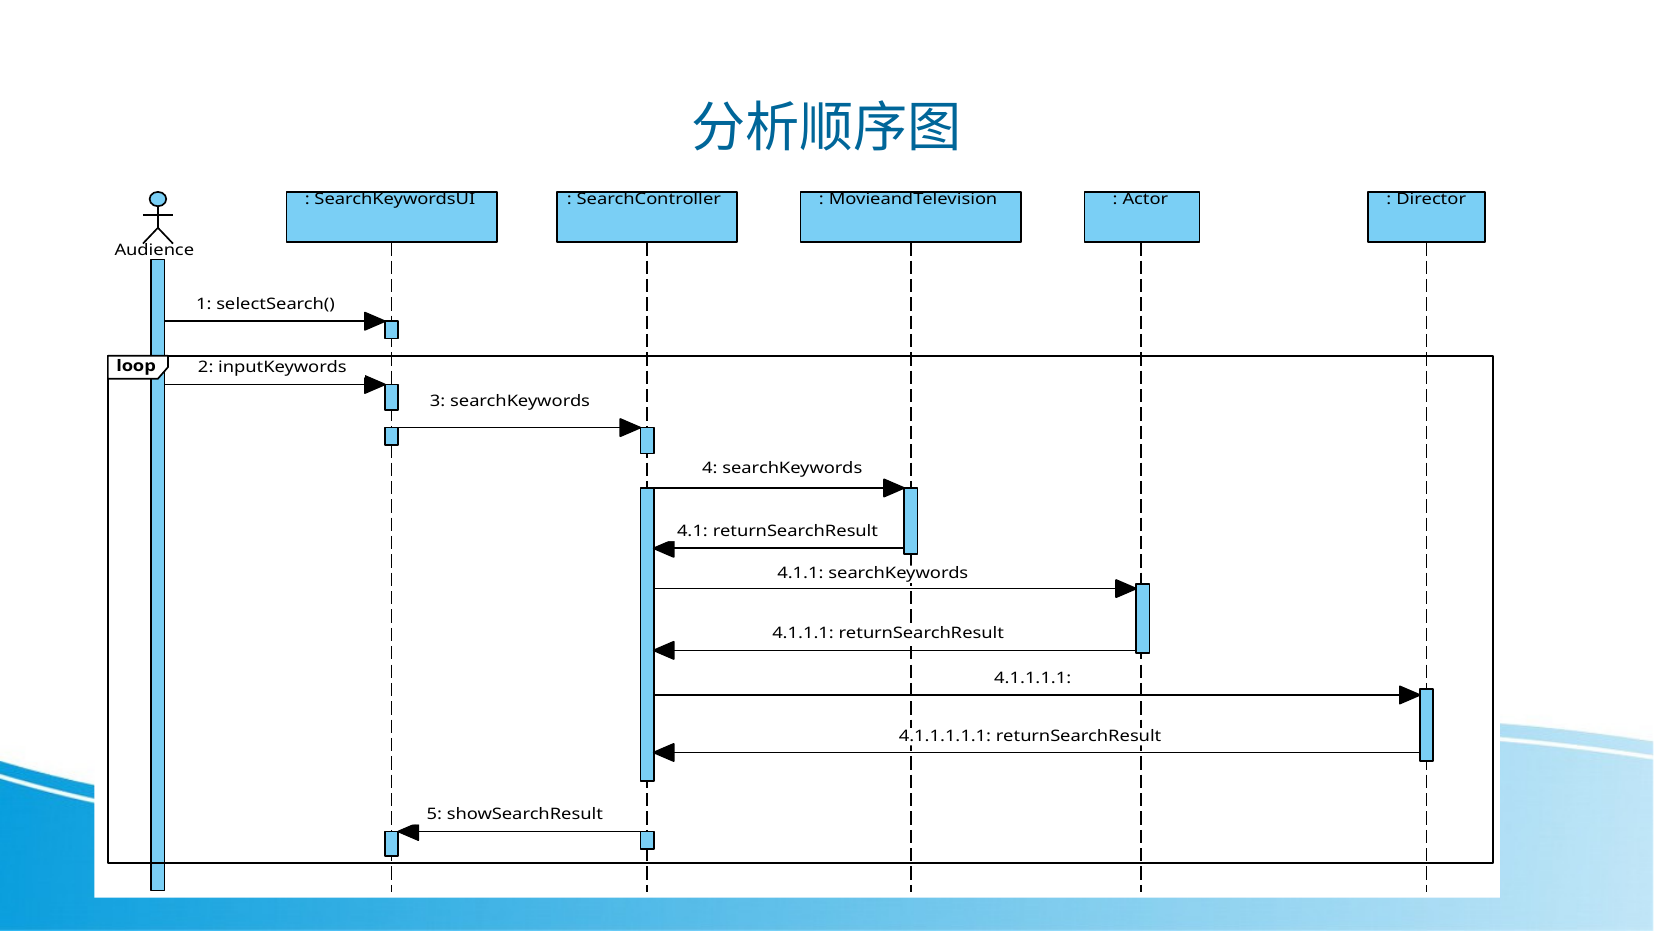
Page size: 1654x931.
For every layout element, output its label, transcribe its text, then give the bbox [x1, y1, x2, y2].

picture [0, 188, 1654, 931]
title 分析顺序图 [82, 45, 1571, 201]
